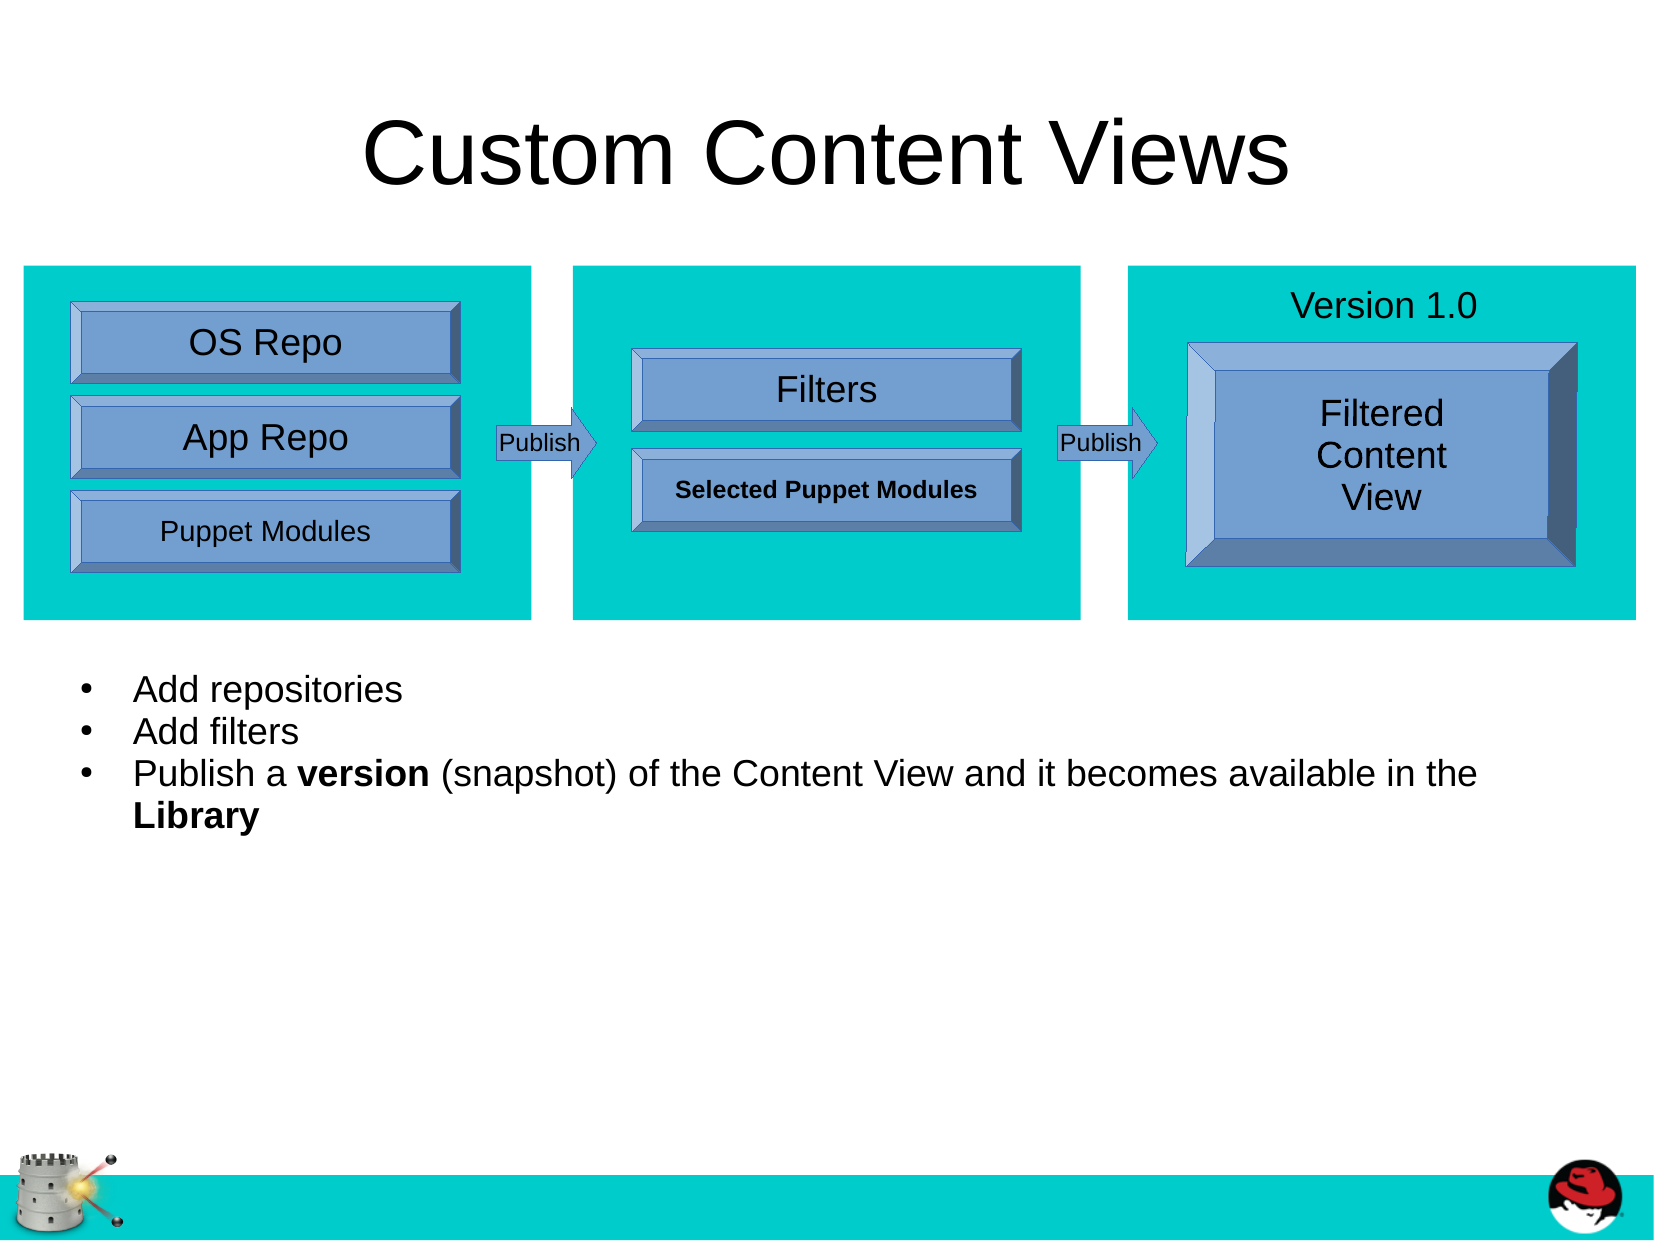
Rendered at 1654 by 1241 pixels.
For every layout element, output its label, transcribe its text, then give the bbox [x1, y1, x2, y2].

text_box Selected Puppet Modules [643, 460, 1011, 521]
text_box App Repo [82, 407, 450, 468]
title Incremental Update [72, 490, 459, 501]
text_box [23, 265, 532, 621]
text_box Version 1.0 [1275, 277, 1493, 335]
text_box Development [633, 448, 1021, 460]
picture [1547, 1157, 1630, 1235]
picture [5, 1138, 130, 1241]
text_box Add repositories Add filters Publish a version (snapshot) of the Content View and it becomes available in the Library [47, 661, 1615, 1035]
text_box OS Repo [82, 312, 450, 373]
list Skip the lifecycle Make an update available now Ideal for emergency patches Katello 2.2 Feature [72, 395, 460, 407]
text_box Puppet Modules [82, 501, 450, 562]
text_box [1127, 265, 1636, 621]
text_box Filtered Content View [1215, 371, 1549, 538]
text_box Library [1189, 342, 1576, 371]
title Incremental Update [72, 301, 459, 312]
text_box Version 3 [633, 348, 1021, 359]
text_box Filters [643, 359, 1011, 420]
title Custom Content Views [82, 49, 1571, 257]
text_box Publish [1057, 407, 1158, 479]
text_box [572, 265, 1081, 621]
text_box Publish [496, 407, 597, 479]
